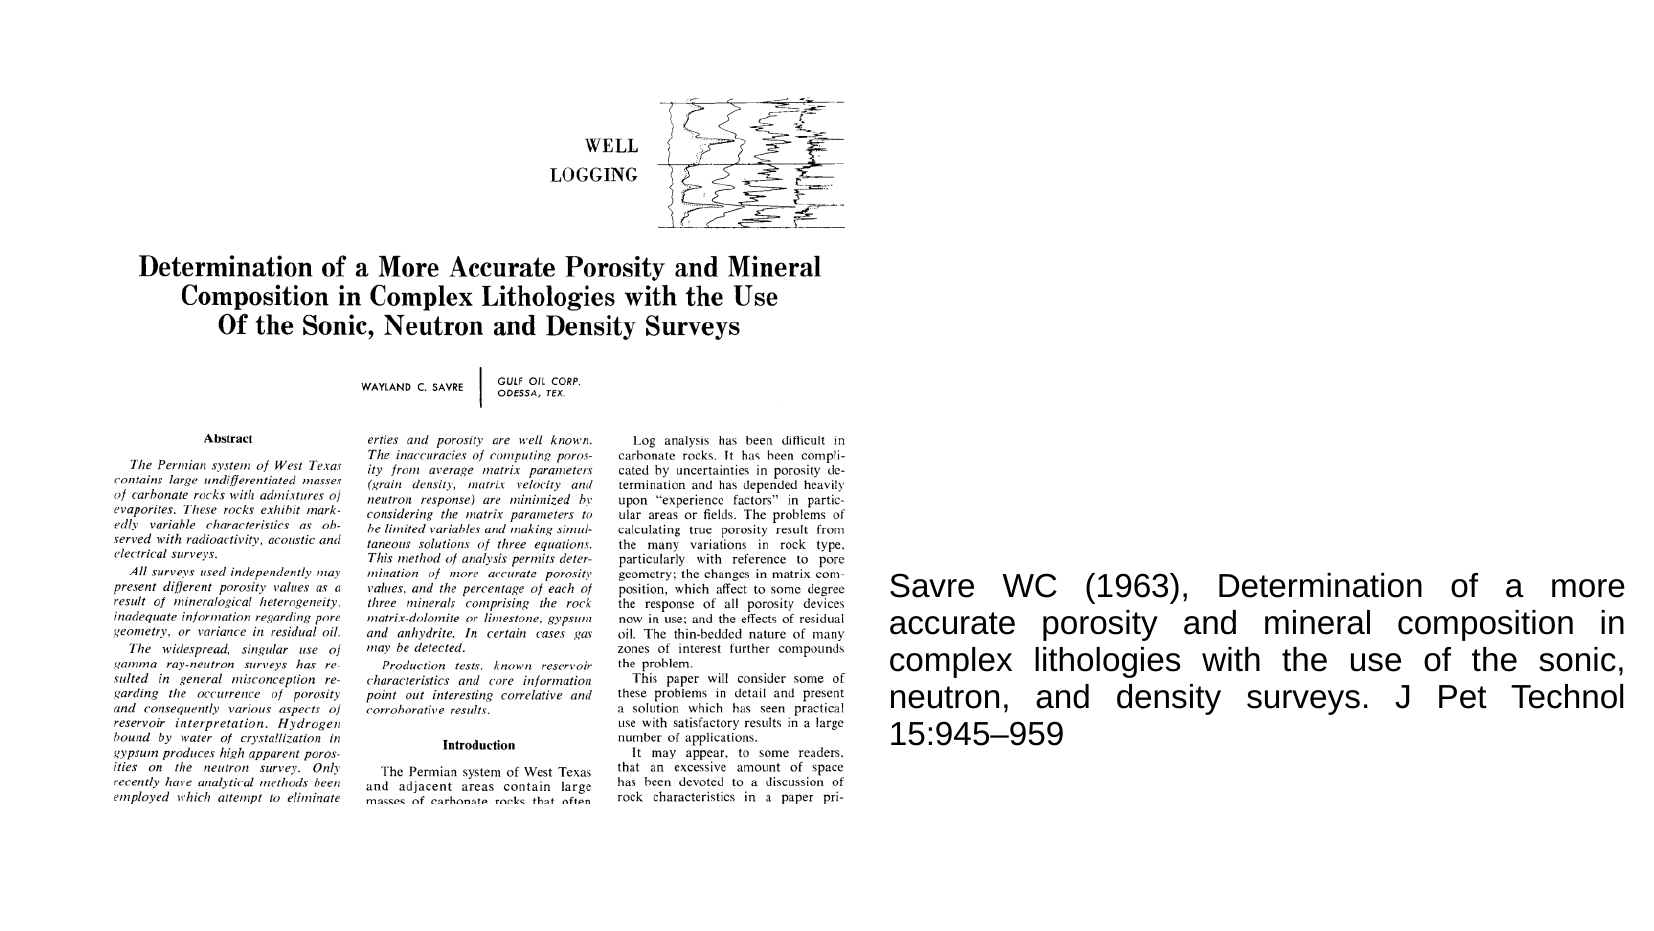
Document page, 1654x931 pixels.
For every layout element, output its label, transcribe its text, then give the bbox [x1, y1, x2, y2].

text_box Savre WC (1963), Determination of a more accurate porosity and mineral composition in complex lithologies with the use of the sonic, neutron, and density surveys. J Pet Technol 15:945–959 [874, 560, 1642, 827]
picture [47, 47, 880, 804]
